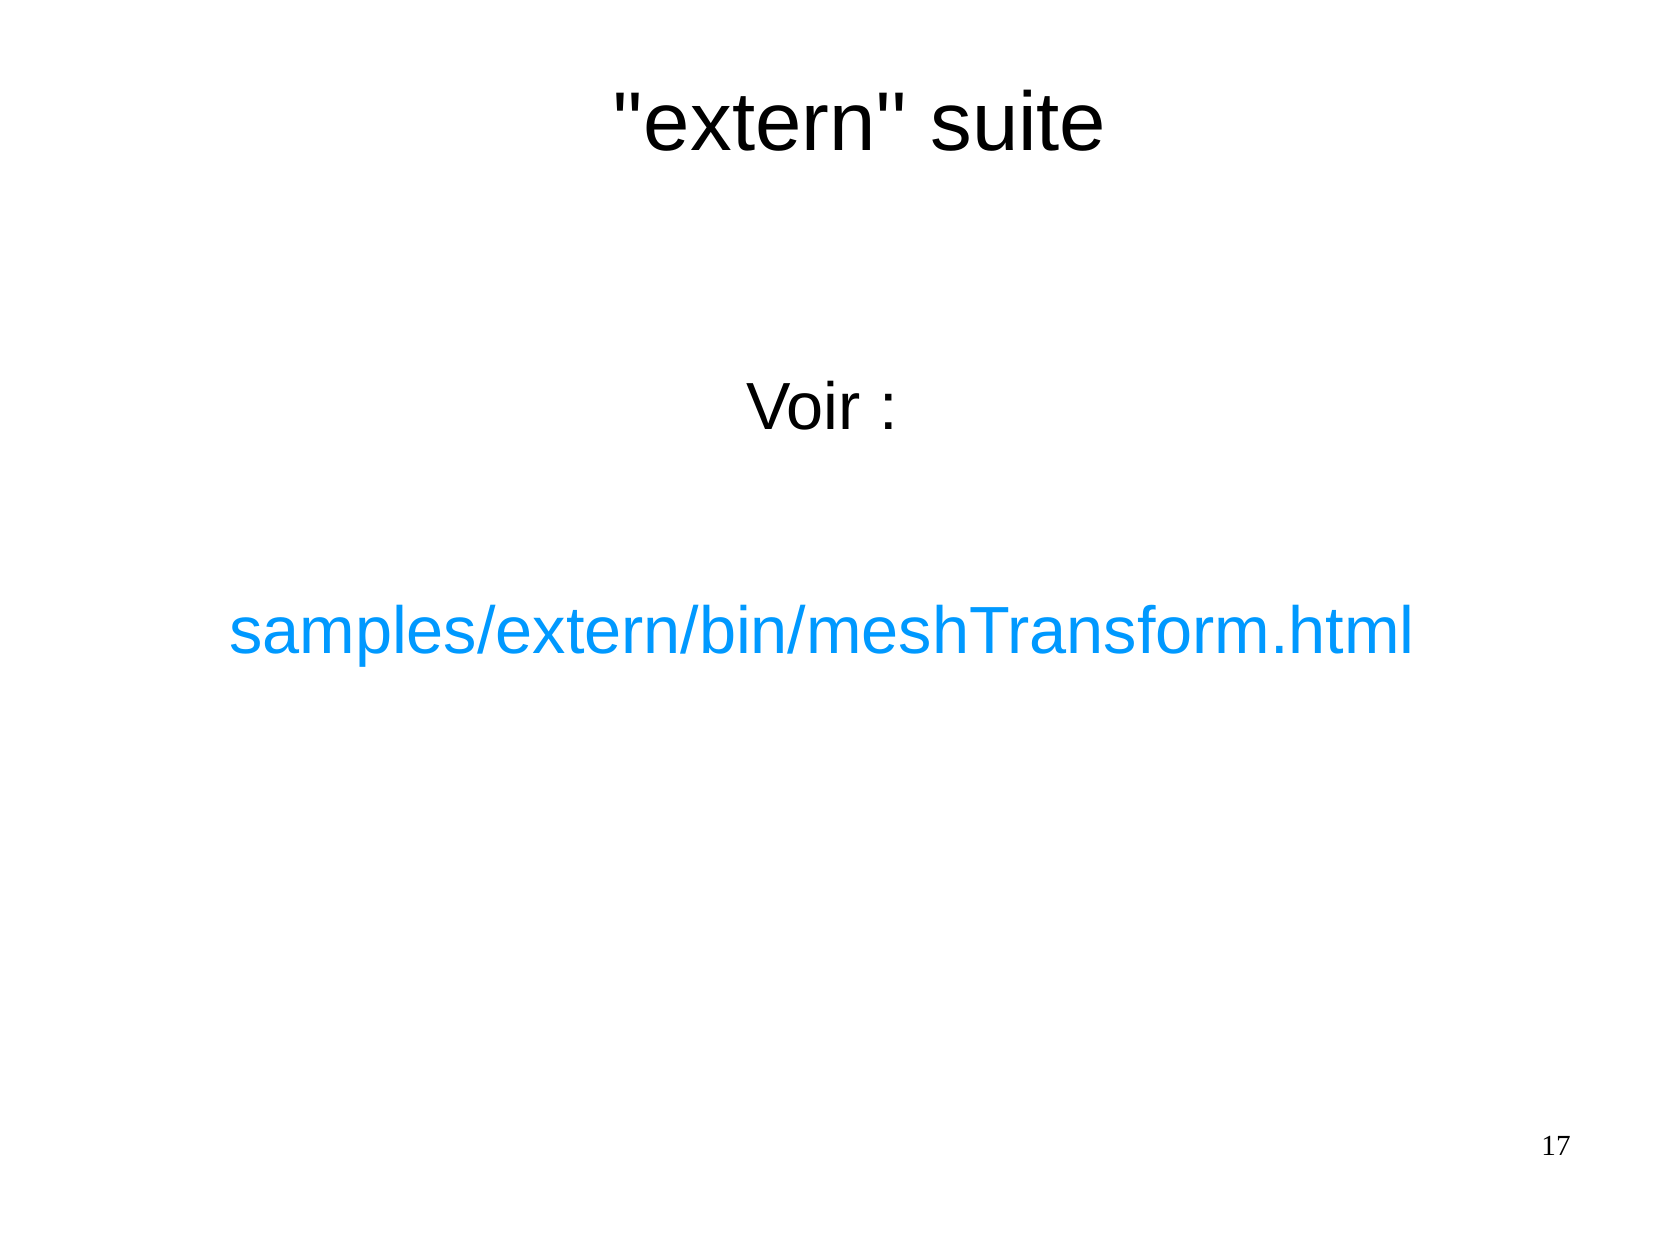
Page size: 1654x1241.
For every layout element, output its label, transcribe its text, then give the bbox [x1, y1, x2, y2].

text_box ''extern'' suite [597, 68, 1142, 177]
text_box Voir : samples/extern/bin/meshTransform.html [89, 361, 1555, 1241]
